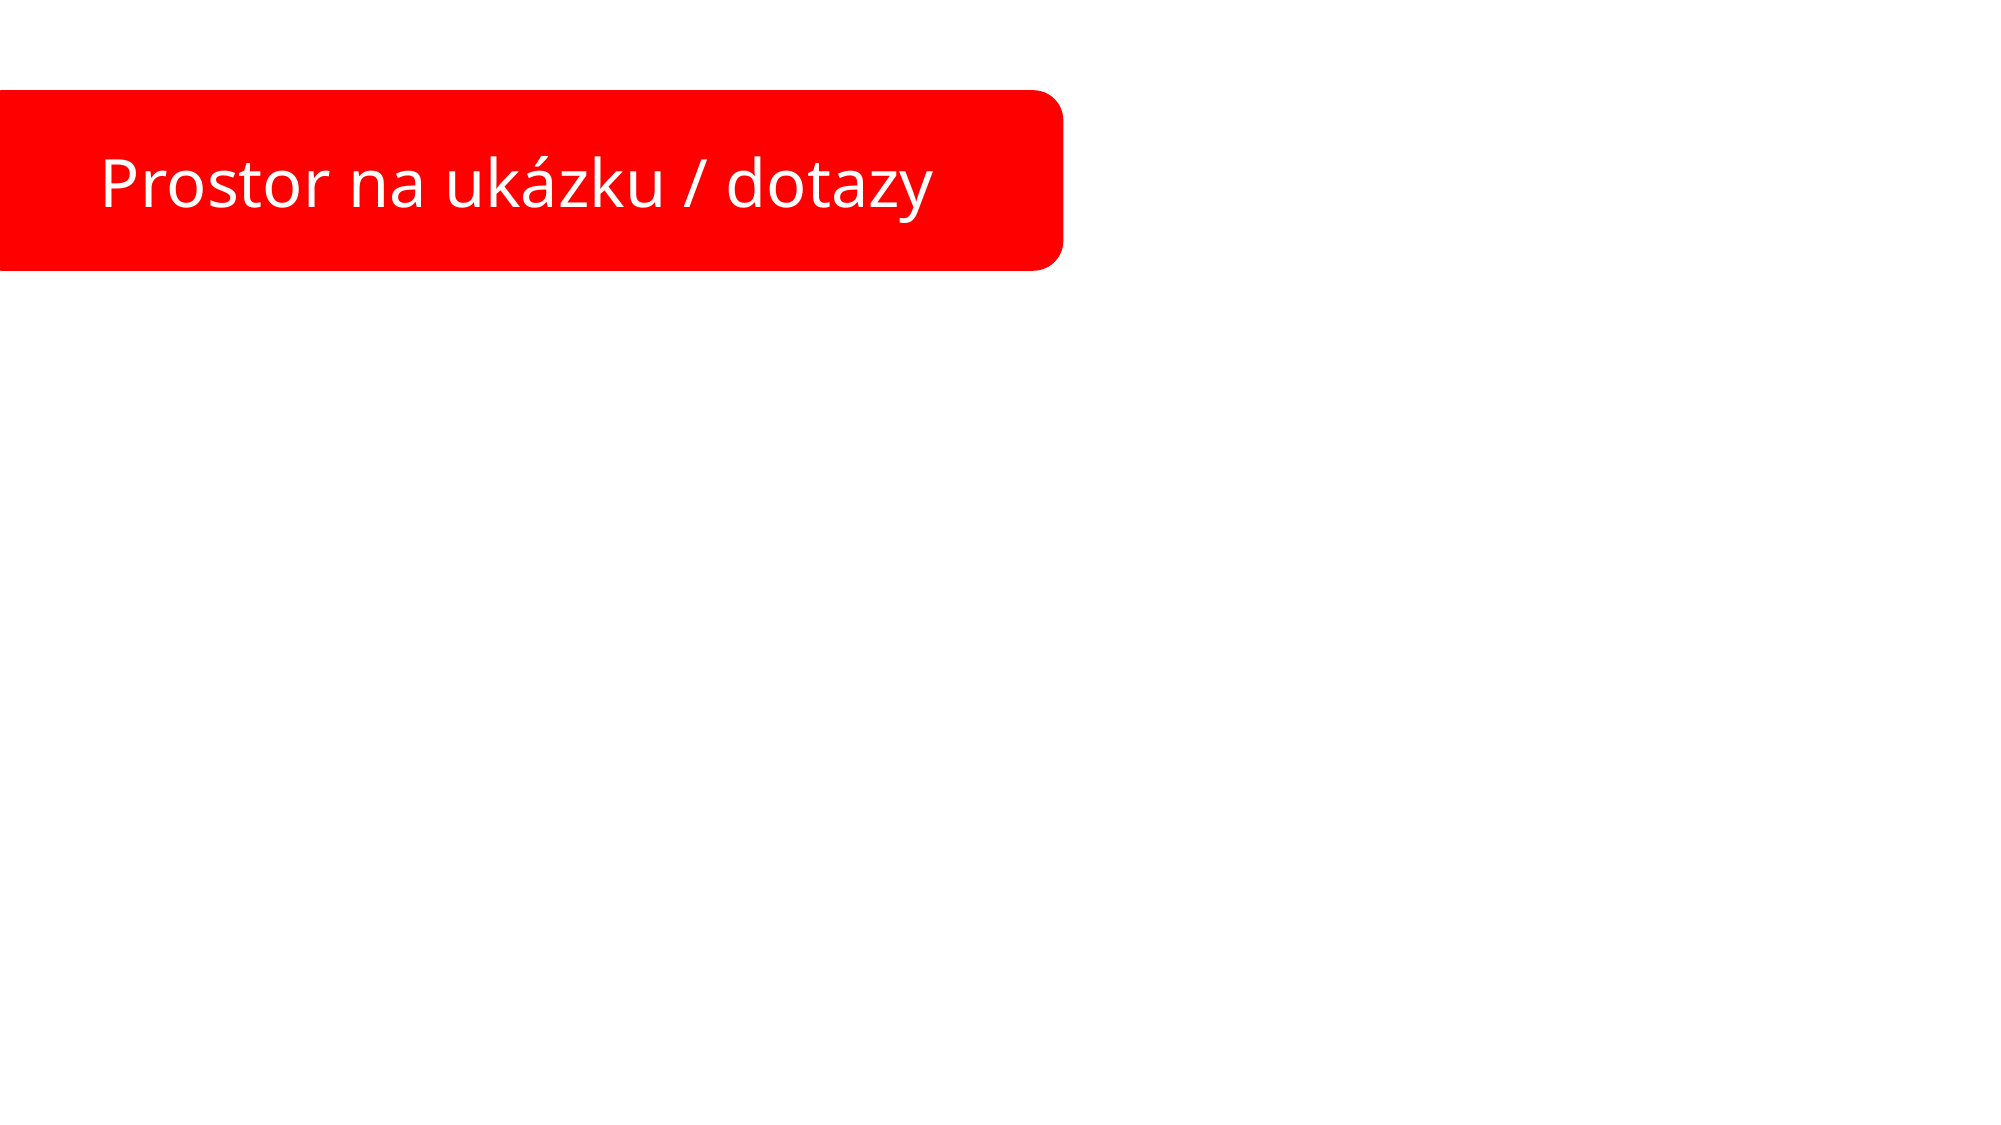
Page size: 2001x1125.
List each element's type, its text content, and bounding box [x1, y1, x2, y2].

text_box Prostor na ukázku / dotazy [0, 90, 1064, 271]
